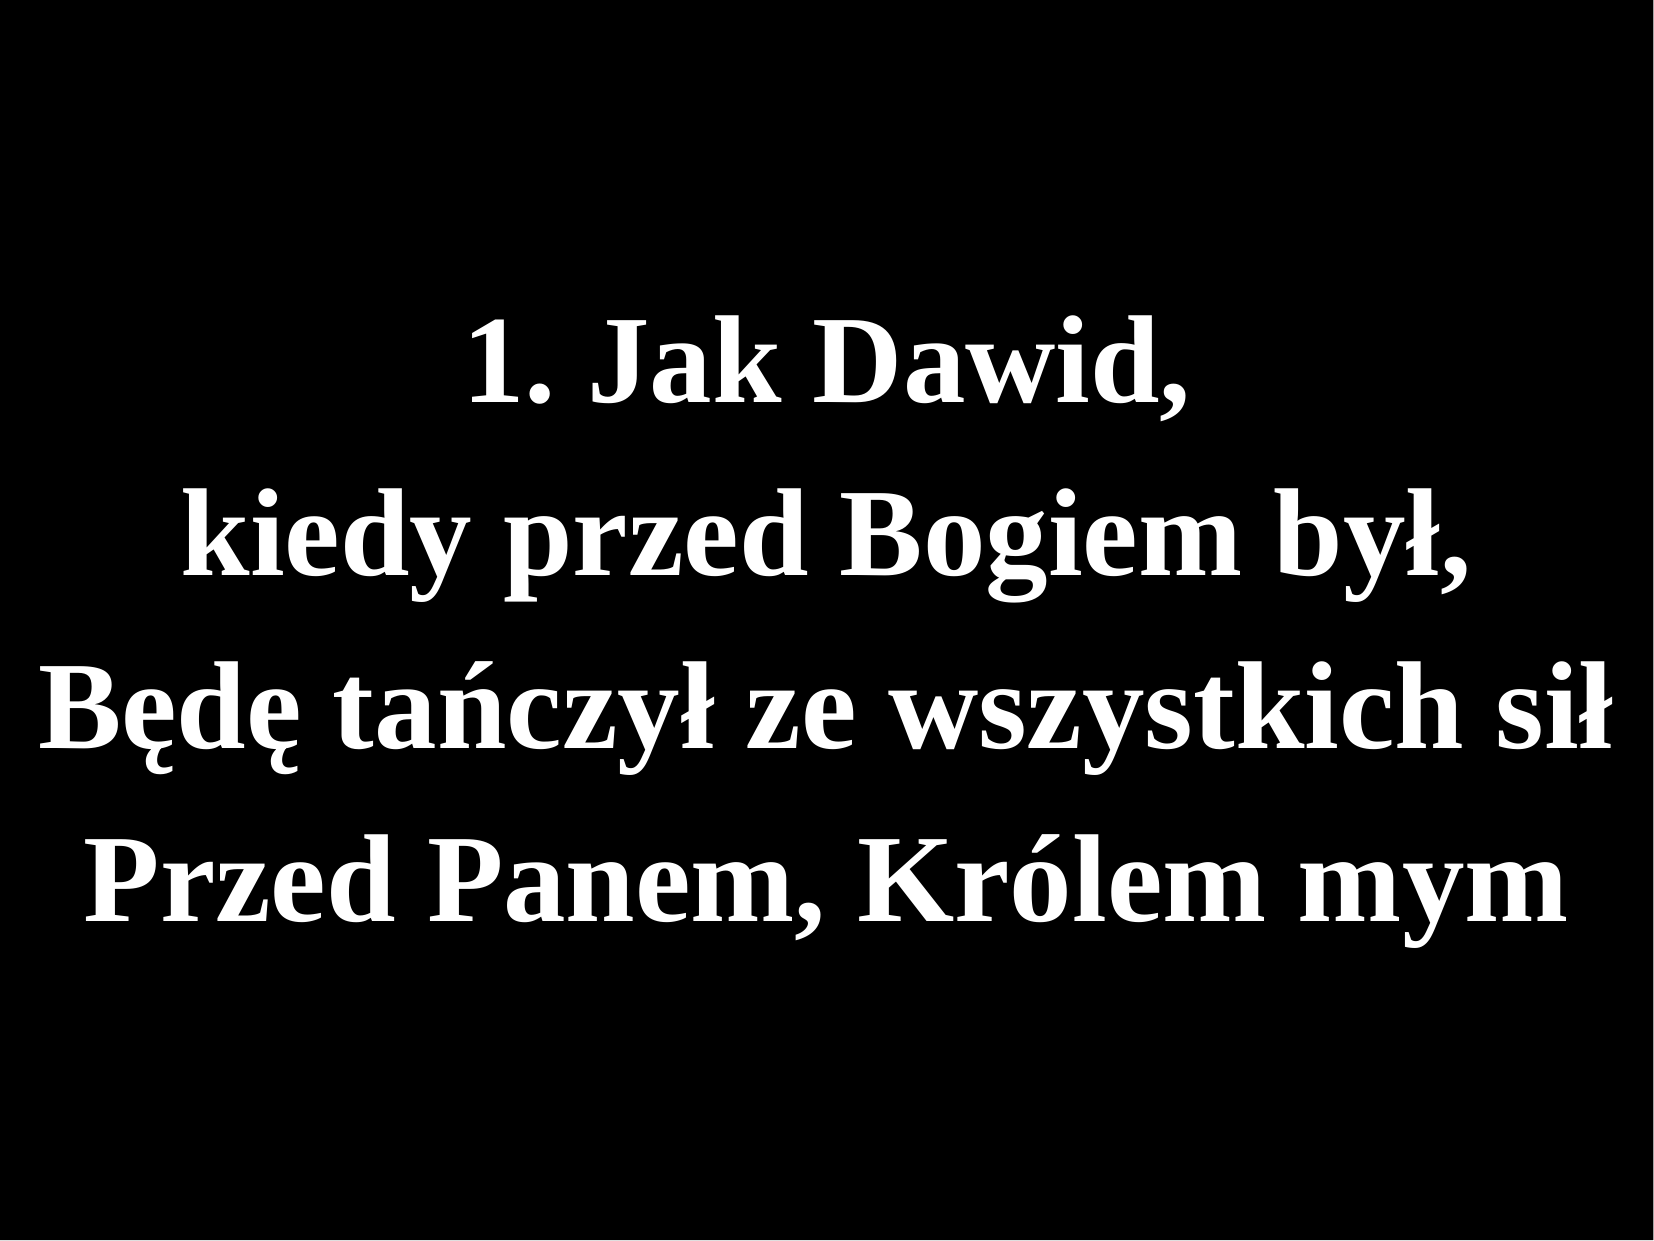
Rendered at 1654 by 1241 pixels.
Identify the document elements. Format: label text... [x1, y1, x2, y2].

title 1. Jak Dawid, ppp kiedy przed Bogiem był, ppp Będę tańczył ze wszystkich sił ppp Przed Panem, Królem mym [0, 0, 1654, 1241]
